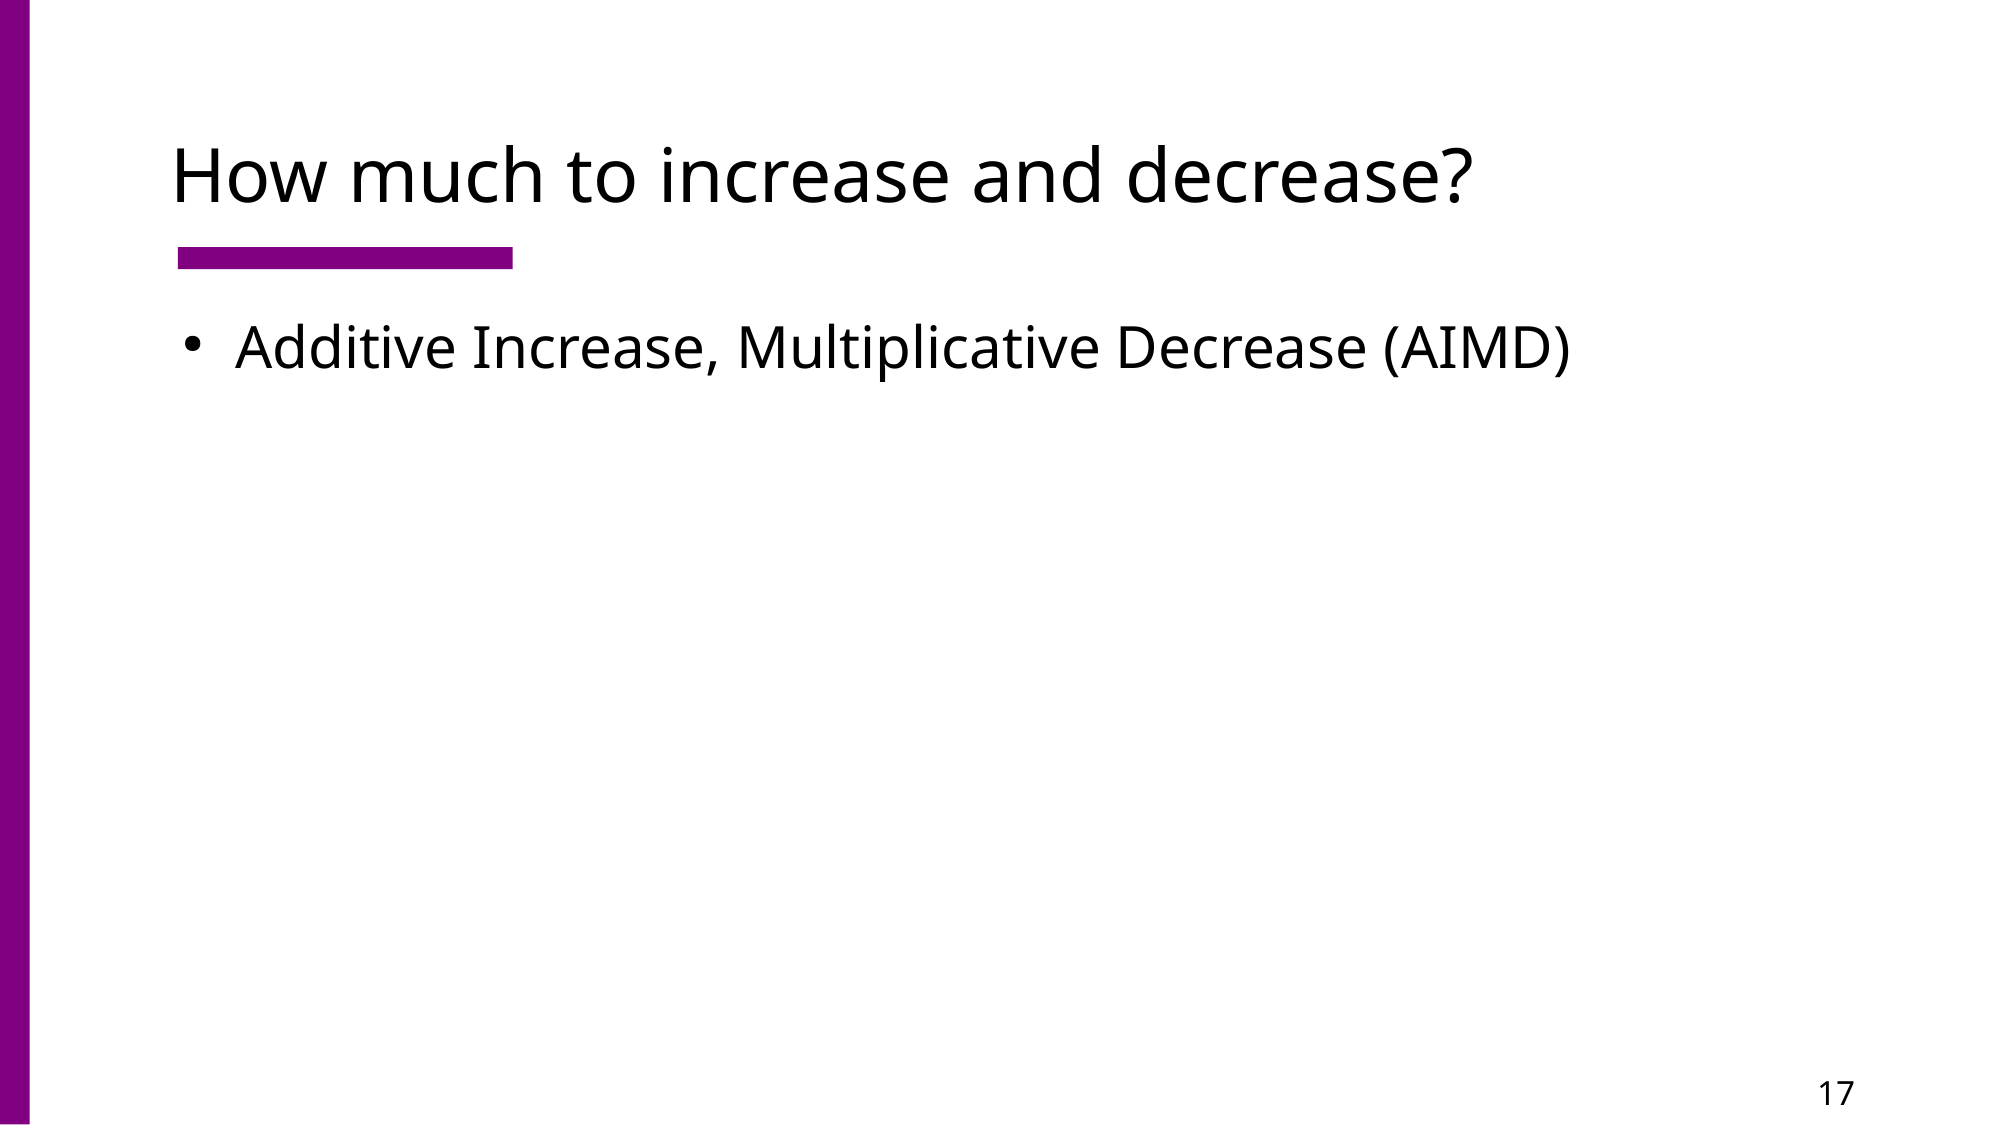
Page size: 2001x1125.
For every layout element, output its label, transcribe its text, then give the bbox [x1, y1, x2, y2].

title How much to increase and decrease? [120, 119, 1932, 226]
list Additive Increase, Multiplicative Decrease (AIMD) [149, 302, 1959, 1125]
